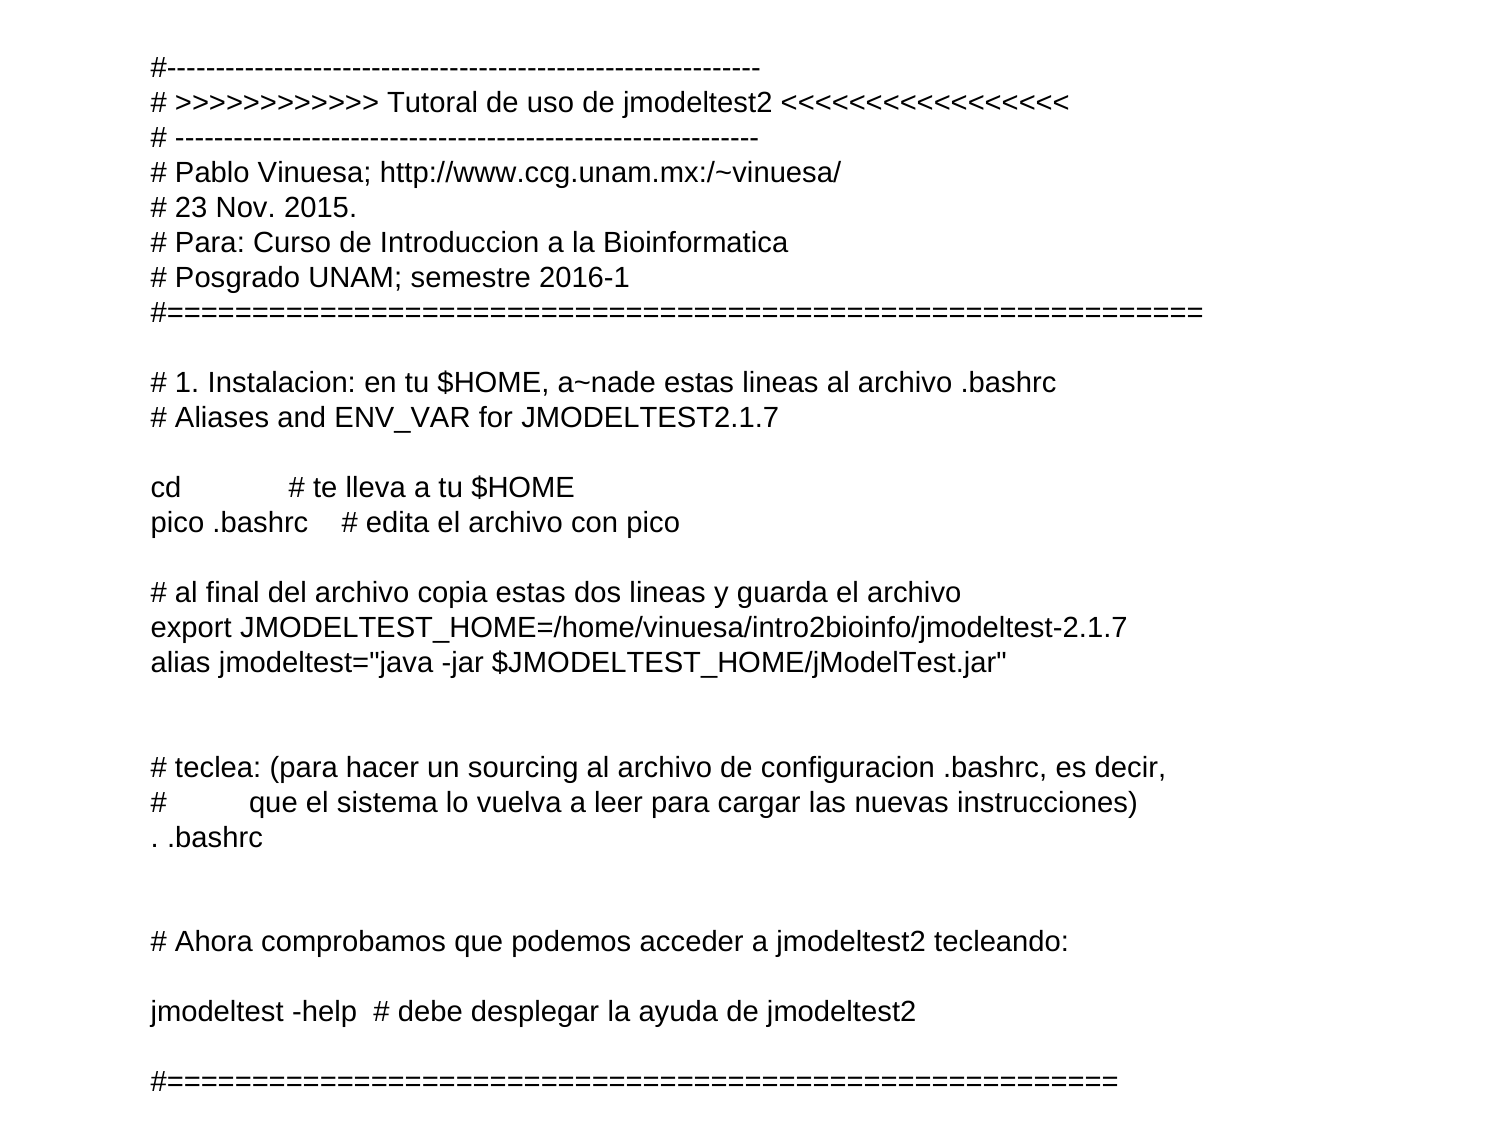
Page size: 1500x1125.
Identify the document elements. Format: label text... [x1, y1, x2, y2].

text_box #------------------------------------------------------------- # >>>>>>>>>>>> Tutoral de uso de jmodeltest2 <<<<<<<<<<<<<<<<< # ------------------------------------------------------------ # Pablo Vinuesa; http://www.ccg.unam.mx:/~vinuesa/ # 23 Nov. 2015. # Para: Curso de Introduccion a la Bioinformatica # Posgrado UNAM; semestre 2016-1 #============================================================= # 1. Instalacion: en tu $HOME, a~nade estas lineas al archivo .bashrc # Aliases and ENV_VAR for JMODELTEST2.1.7 cd # te lleva a tu $HOME pico .bashrc # edita el archivo con pico # al final del archivo copia estas dos lineas y guarda el archivo export JMODELTEST_HOME=/home/vinuesa/intro2bioinfo/jmodeltest-2.1.7 alias jmodeltest="java -jar $JMODELTEST_HOME/jModelTest.jar" # teclea: (para hacer un sourcing al archivo de configuracion .bashrc, es decir, # que el sistema lo vuelva a leer para cargar las nuevas instrucciones) . .bashrc # Ahora comprobamos que podemos acceder a jmodeltest2 tecleando: jmodeltest -help # debe desplegar la ayuda de jmodeltest2 #======================================================== [135, 41, 1341, 1105]
